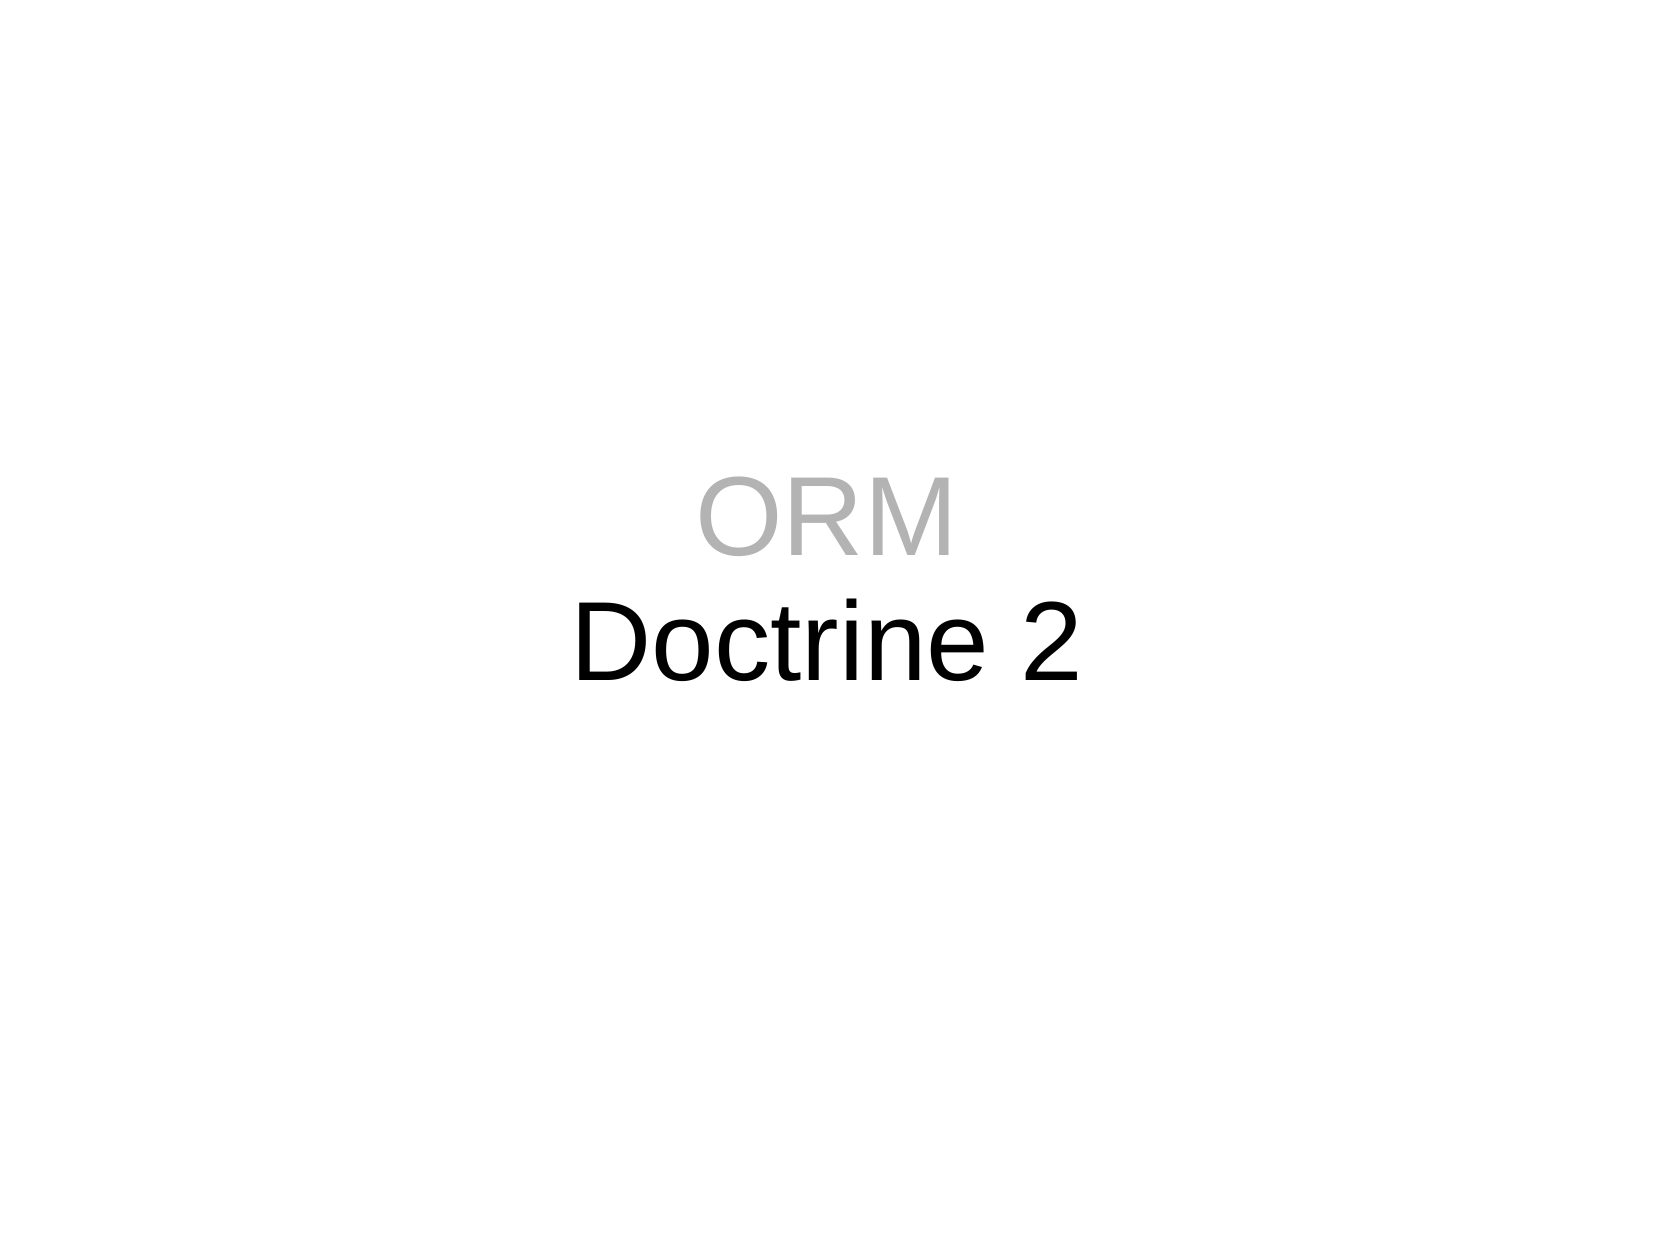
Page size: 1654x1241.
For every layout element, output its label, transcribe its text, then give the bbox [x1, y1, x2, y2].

subtitle ORM Doctrine 2 [82, 56, 1571, 1102]
